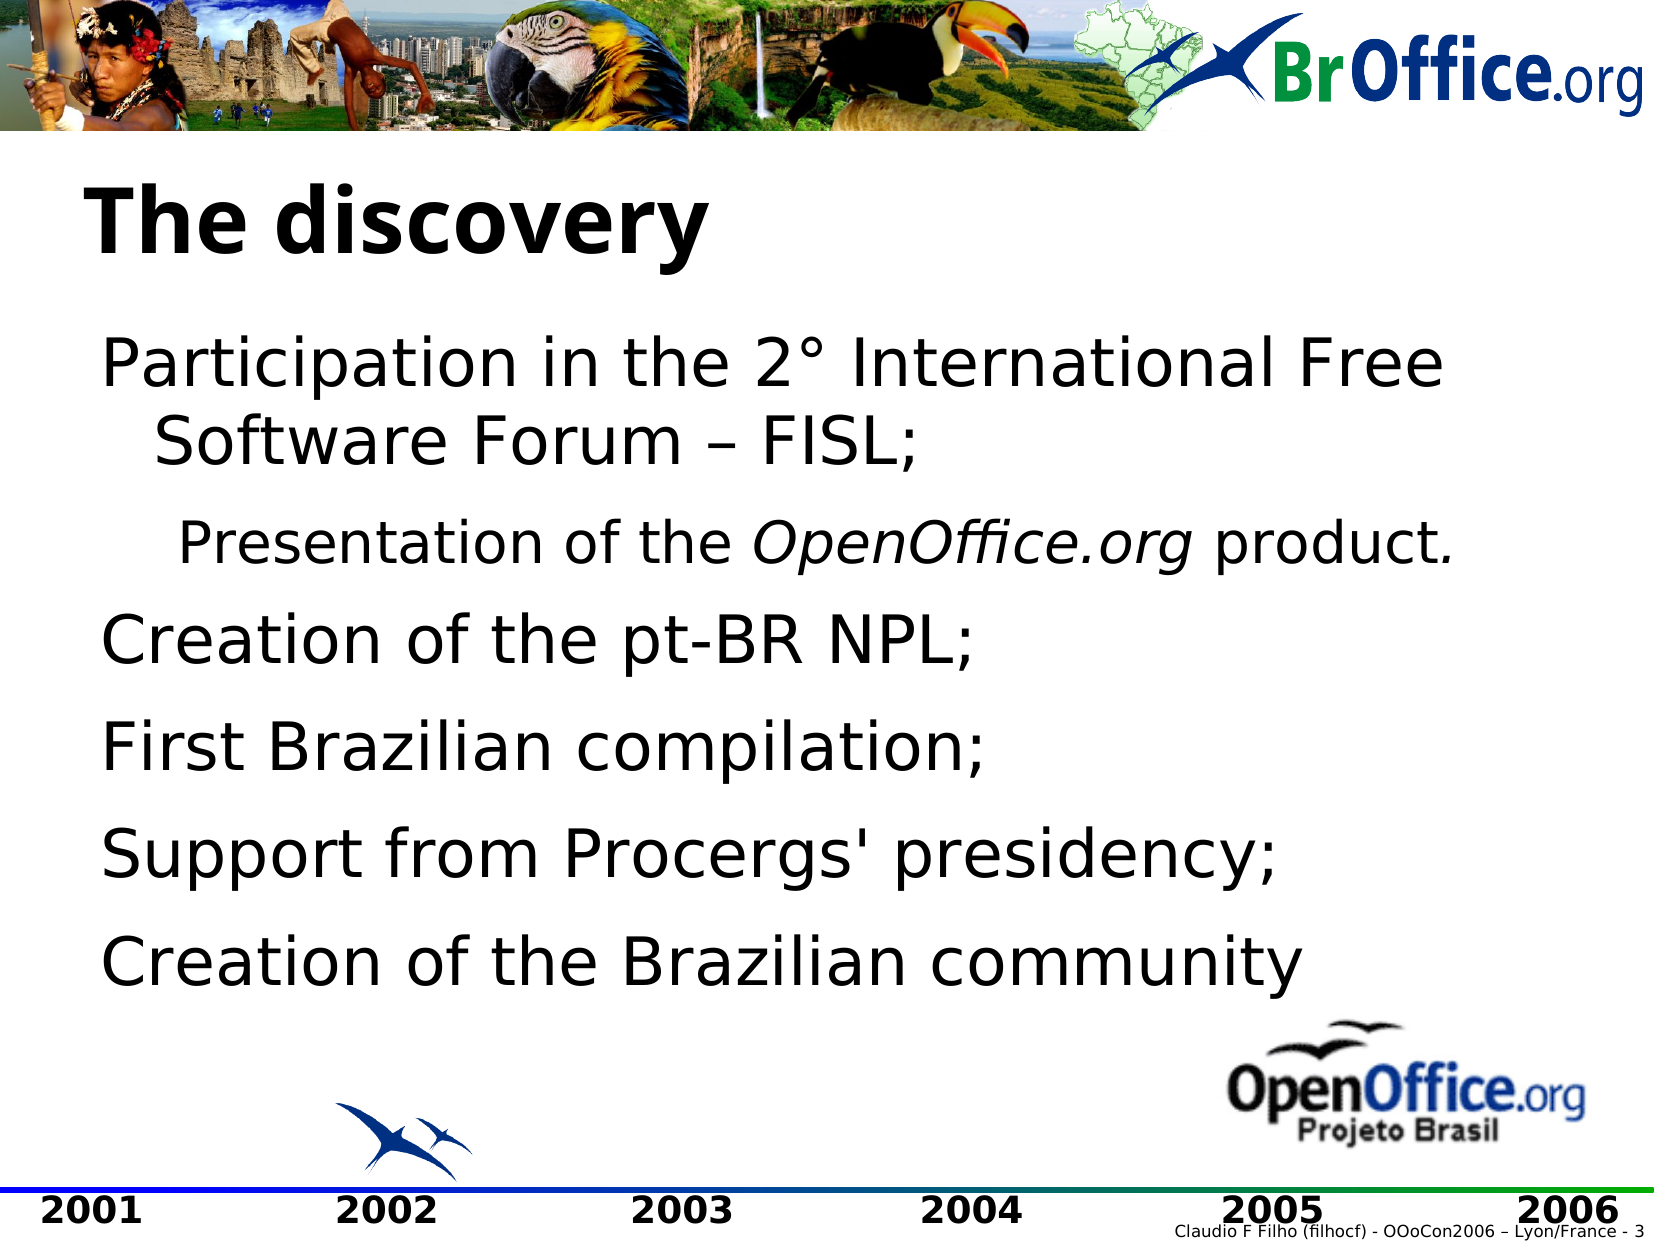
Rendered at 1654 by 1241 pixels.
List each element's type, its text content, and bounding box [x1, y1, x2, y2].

text_box 2005 [1198, 1181, 1347, 1240]
text_box 2006 [1494, 1181, 1642, 1240]
text_box 2001 [17, 1181, 166, 1240]
title The discovery [82, 159, 1571, 278]
picture [0, 0, 1642, 131]
list Participation in the 2° International Free Software Forum – FISL; Presentation of the OpenOffice.org product. Creation of the pt-BR NPL; First Brazilian compilation; Support from Procergs' presidency; Creation of the Brazilian community [82, 324, 1571, 1109]
picture [335, 1103, 473, 1182]
text_box 2004 [897, 1181, 1046, 1240]
picture [1185, 1003, 1625, 1152]
text_box 2003 [608, 1181, 756, 1240]
text_box 2002 [312, 1181, 461, 1240]
